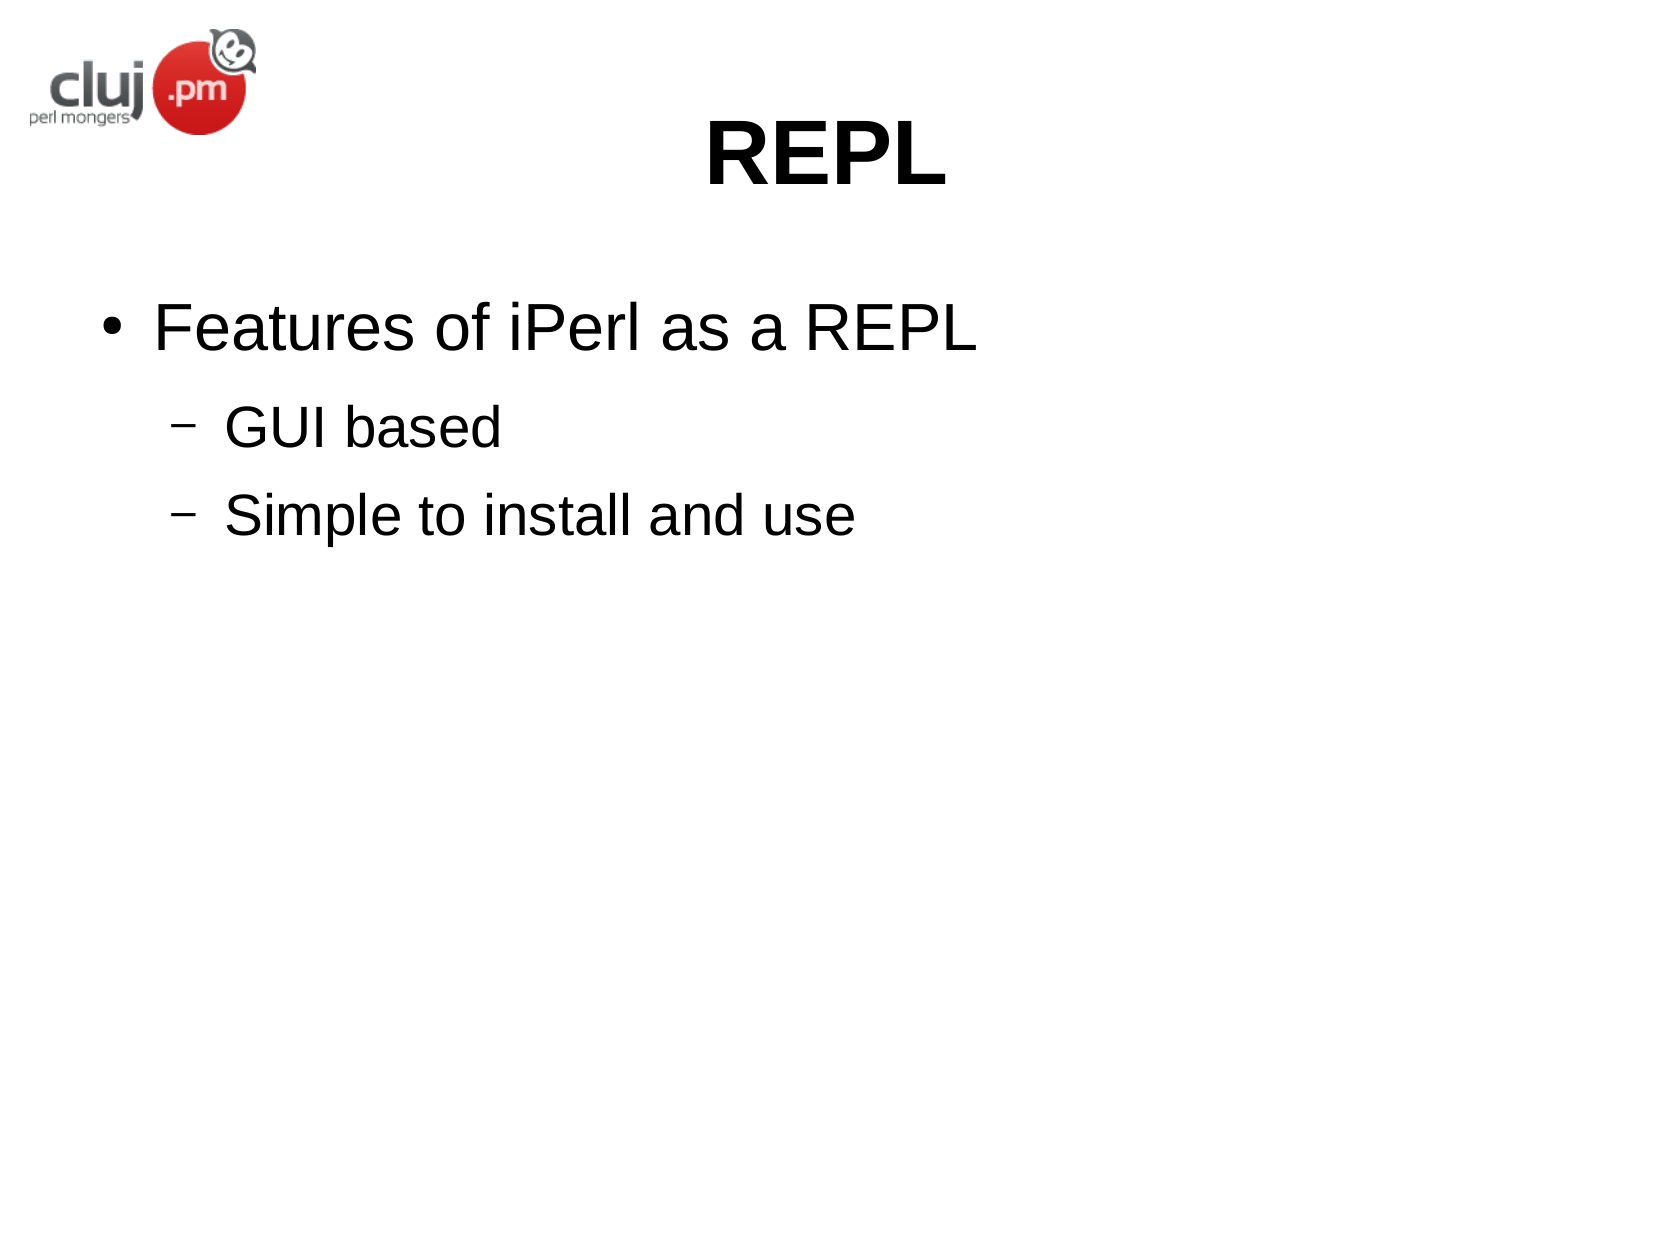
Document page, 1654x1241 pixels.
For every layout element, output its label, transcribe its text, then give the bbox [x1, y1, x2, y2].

list Features of iPerl as a REPL GUI based Simple to install and use [82, 290, 1538, 1111]
picture [30, 29, 256, 135]
title REPL [82, 49, 1571, 257]
